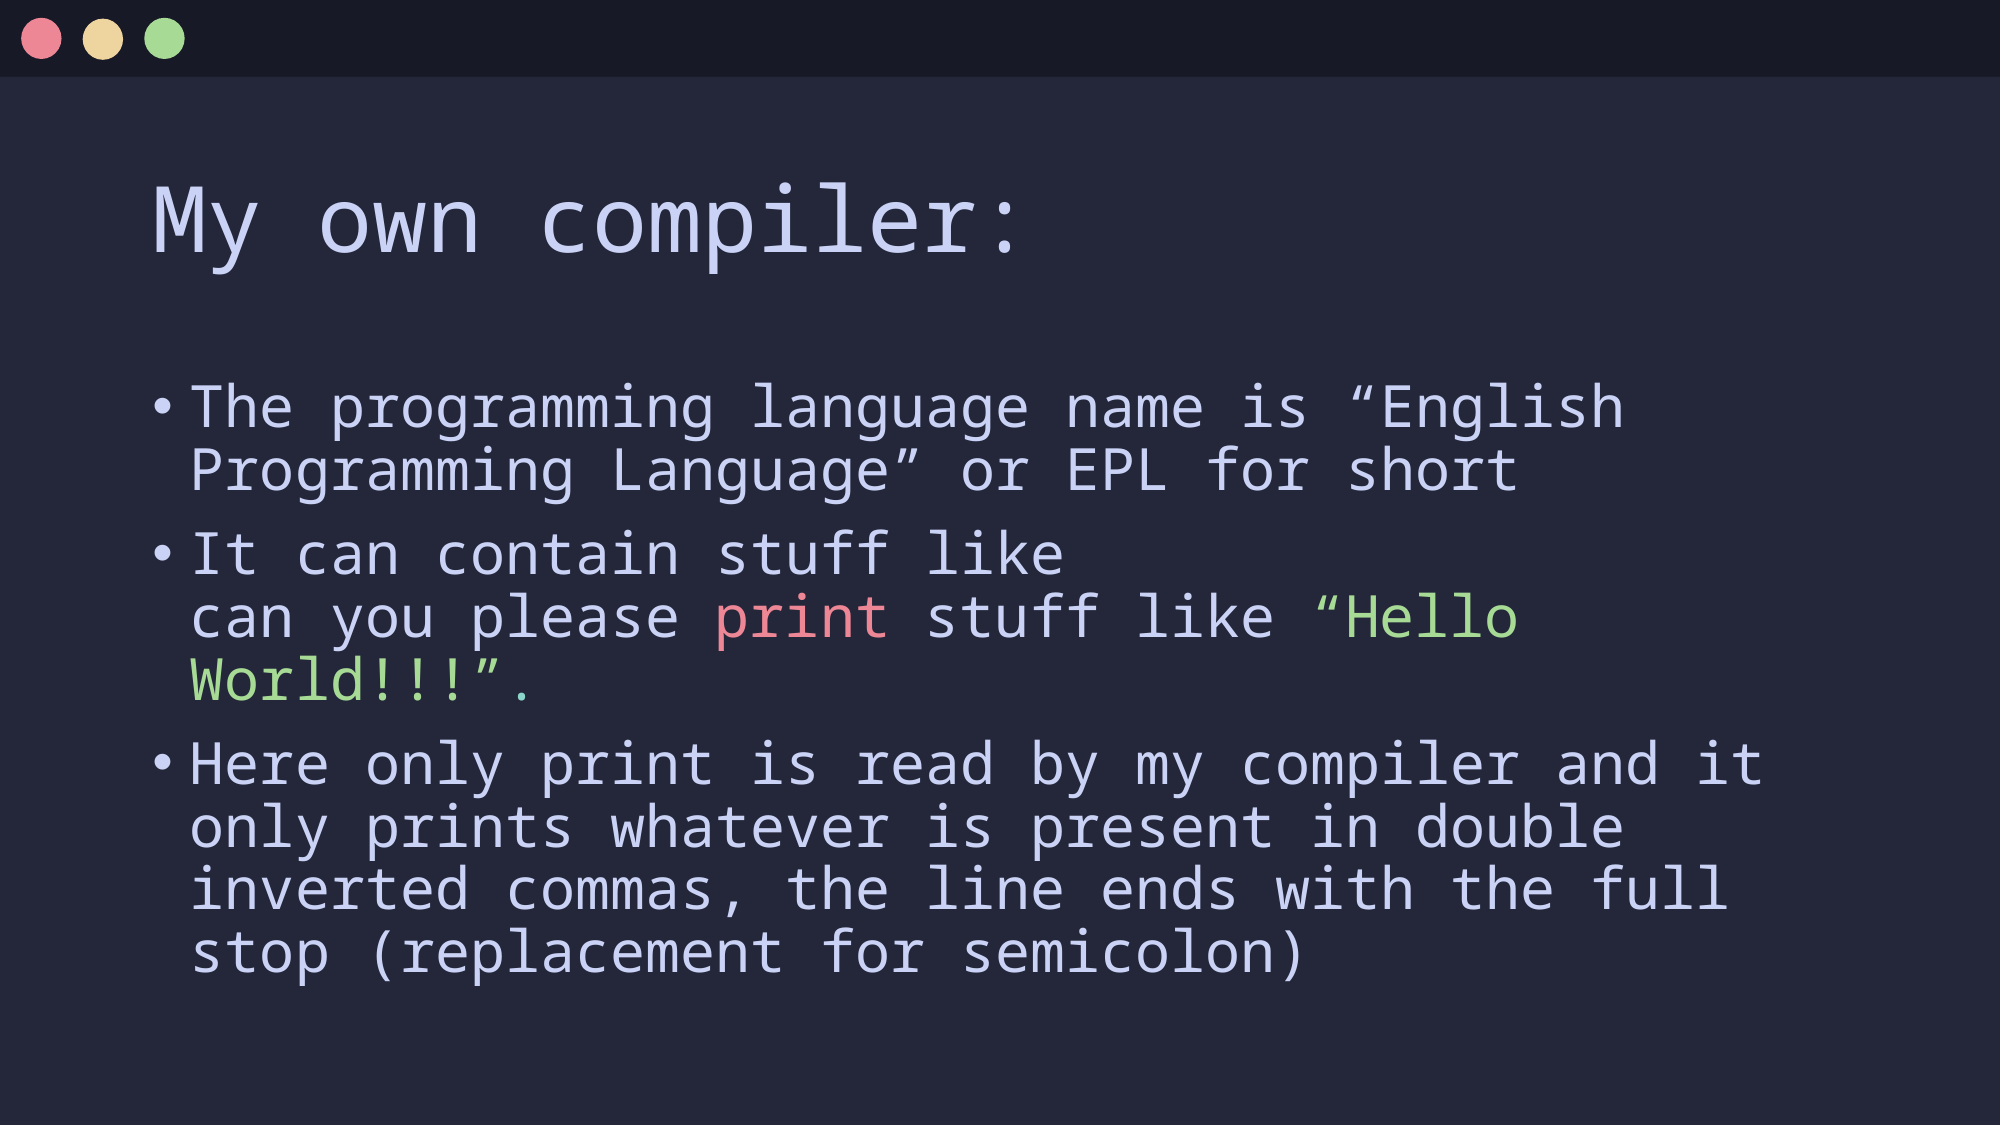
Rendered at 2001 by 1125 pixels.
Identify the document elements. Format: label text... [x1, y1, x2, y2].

text_box [0, 0, 2000, 77]
list The programming language name is “English Programming Language” or EPL for short It can contain stuff like can you please print stuff like “Hello World!!!”. Here only print is read by my compiler and it only prints whatever is present in double inverted commas, the line ends with the full stop (replacement for semicolon) [137, 369, 1863, 1014]
title My own compiler: [137, 113, 1863, 332]
